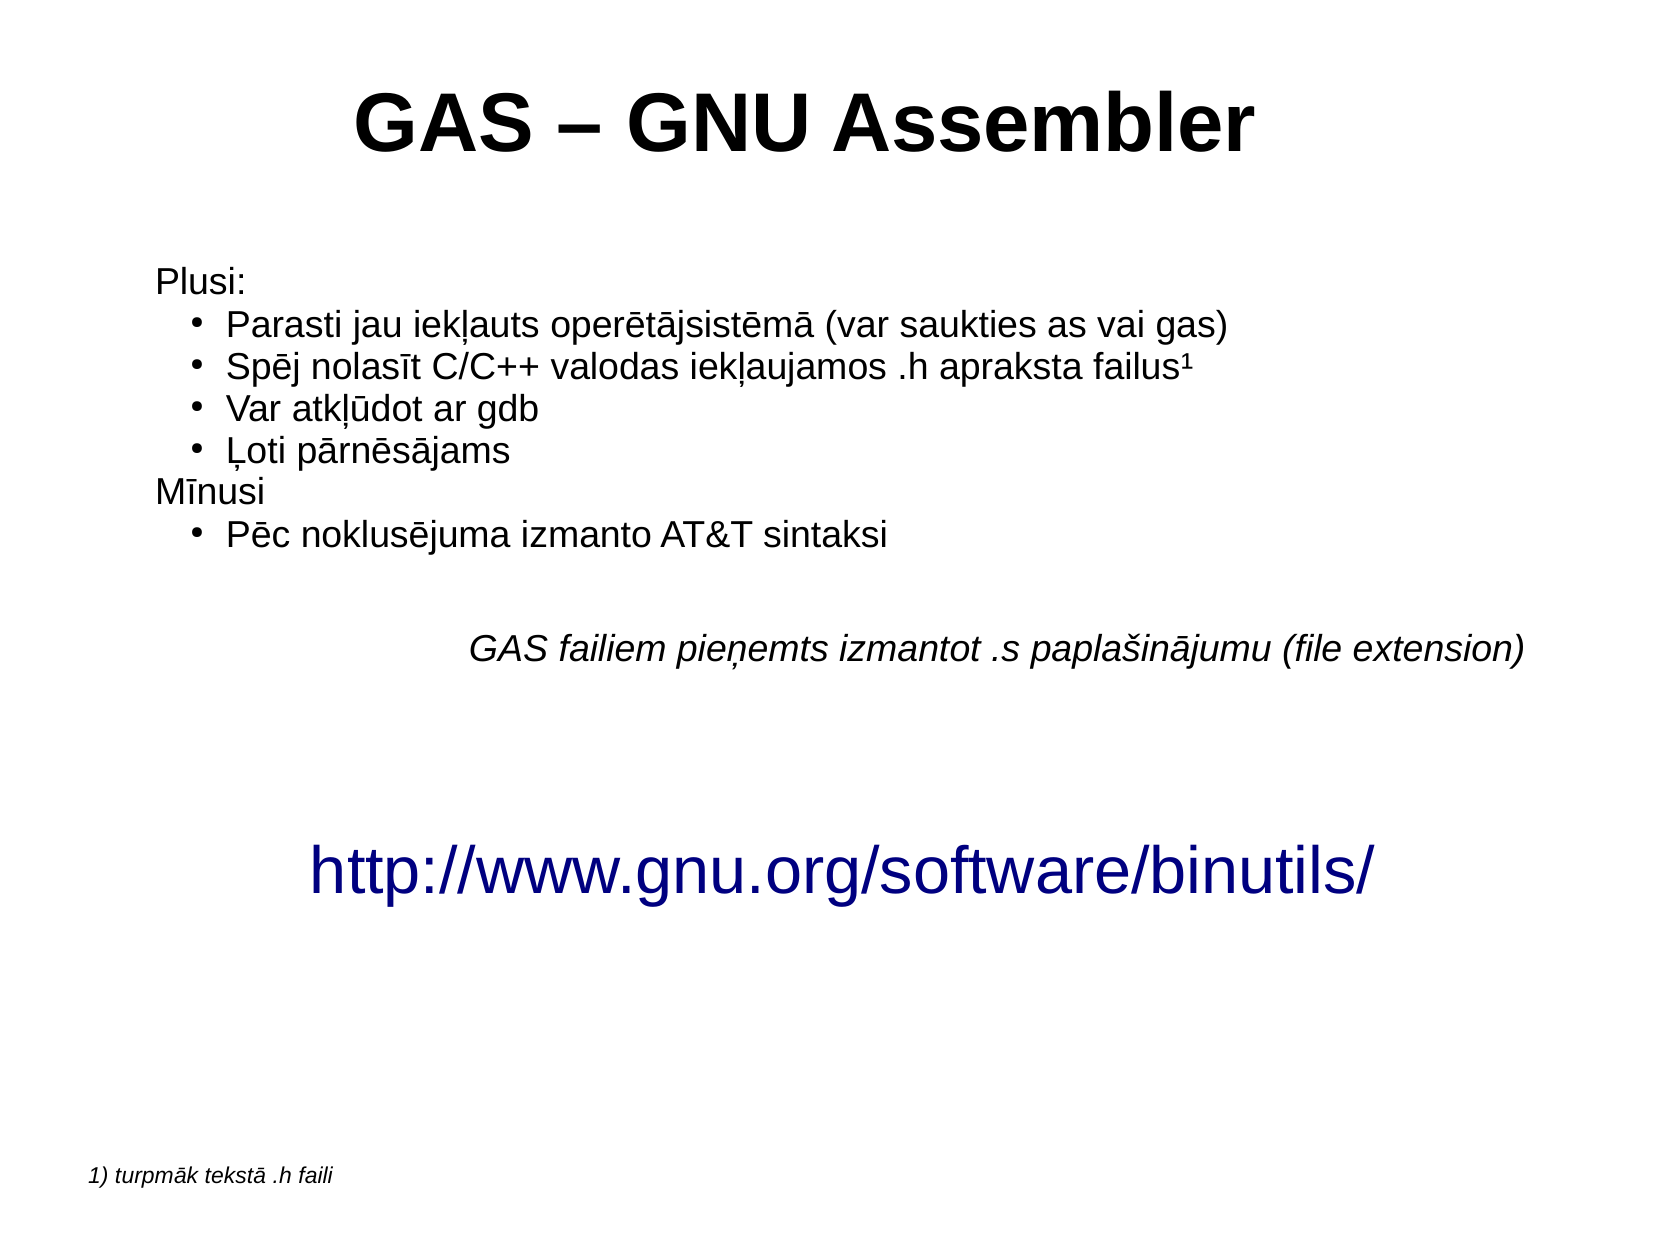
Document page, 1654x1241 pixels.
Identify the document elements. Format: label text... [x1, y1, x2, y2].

text_box Plusi: Parasti jau iekļauts operētājsistēmā (var saukties as vai gas) Spēj nolasīt C/C++ valodas iekļaujamos .h apraksta failus¹ Var atkļūdot ar gdb Ļoti pārnēsājams Mīnusi Pēc noklusējuma izmanto AT&T sintaksi [140, 253, 1381, 563]
text_box GAS failiem pieņemts izmantot .s paplašinājumu (file extension) [454, 620, 1625, 677]
text_box 1) turpmāk tekstā .h faili [73, 1155, 1362, 1196]
text_box http://www.gnu.org/software/binutils/ [295, 825, 1418, 916]
text_box GAS – GNU Assembler [66, 68, 1544, 177]
